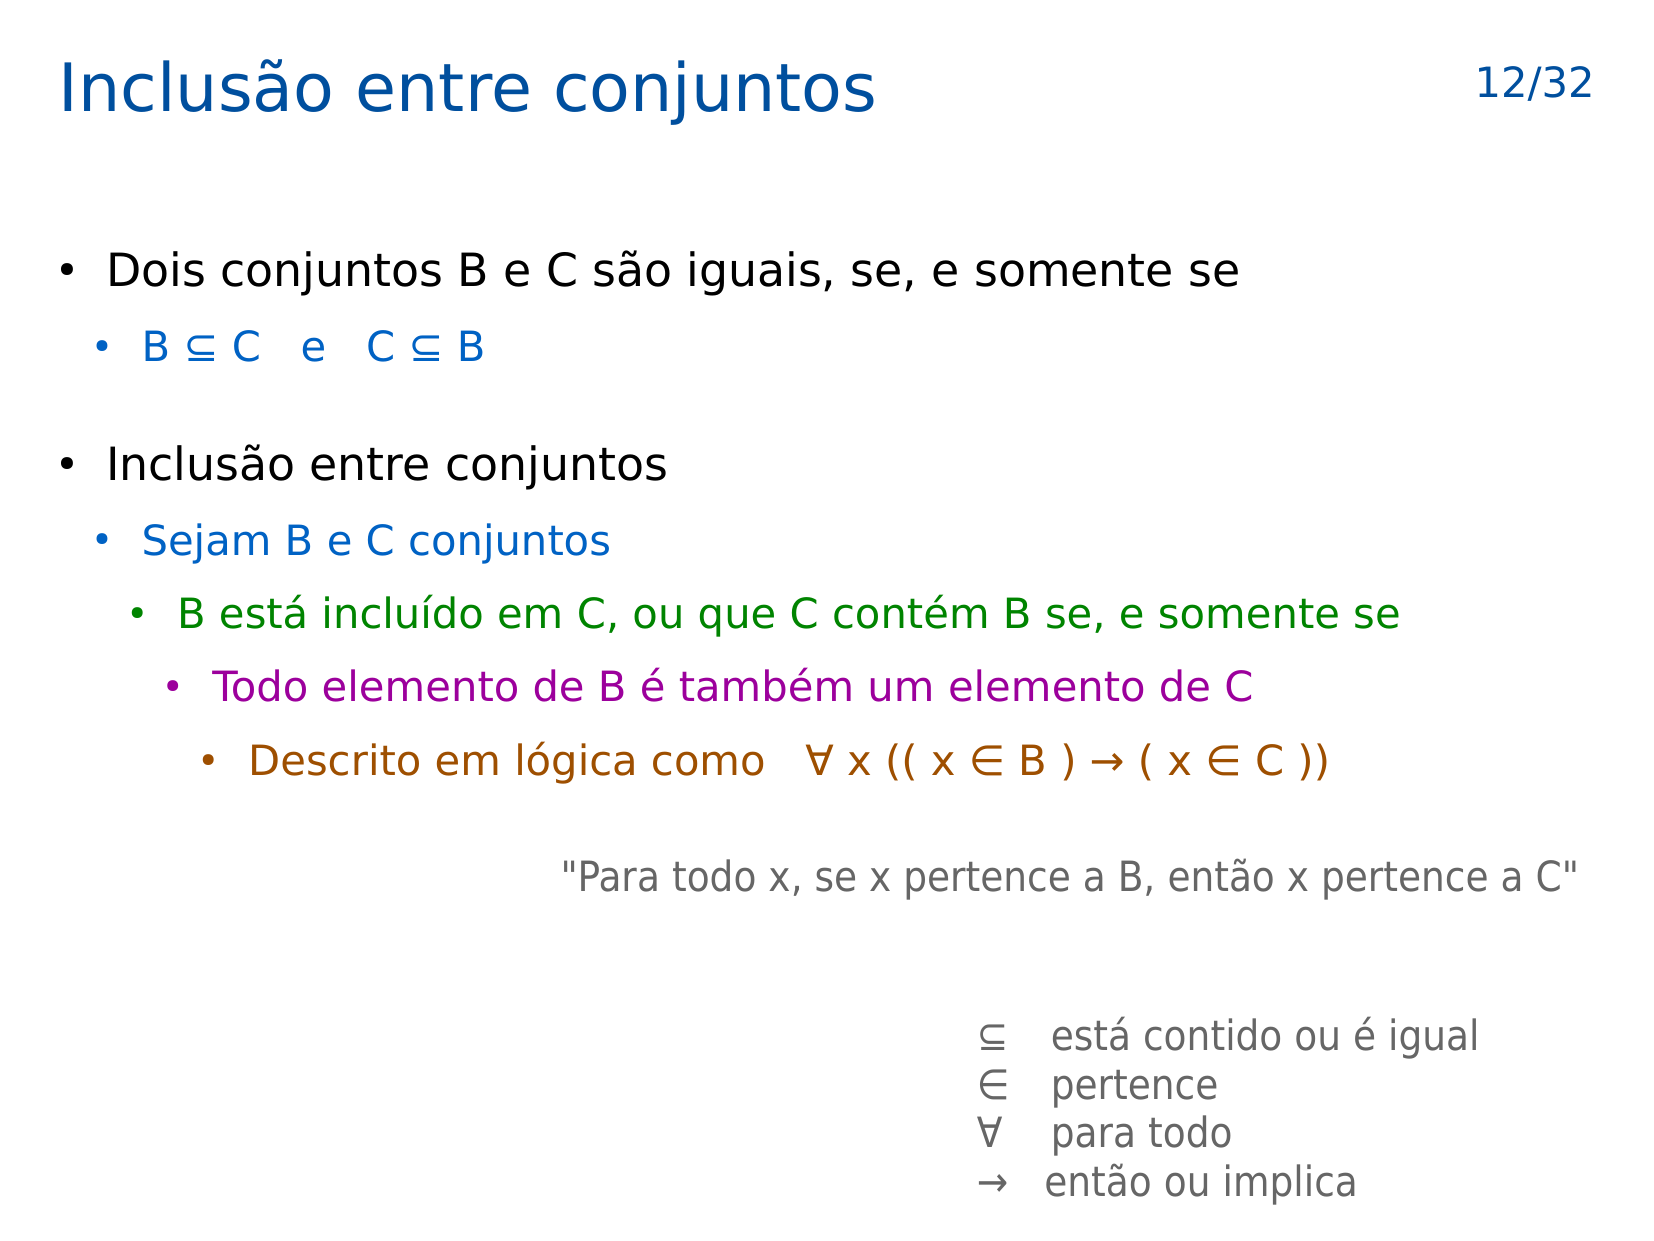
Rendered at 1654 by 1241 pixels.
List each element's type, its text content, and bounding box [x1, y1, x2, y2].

text_box "Para todo x, se x pertence a B, então x pertence a C" [545, 845, 1595, 909]
text_box ⊆ está contido ou é igual ∈ pertence ∀ para todo → então ou implica [962, 1004, 1526, 1220]
list Dois conjuntos B e C são iguais, se, e somente se B ⊆ C e C ⊆ B Inclusão entre conjuntos Sejam B e C conjuntos B está incluído em C, ou que C contém B se, e somente se Todo elemento de B é também um elemento de C Descrito em lógica como ∀ x (( x ∈ B ) → ( x ∈ C )) [59, 236, 1595, 1211]
title Inclusão entre conjuntos [59, 29, 1625, 148]
